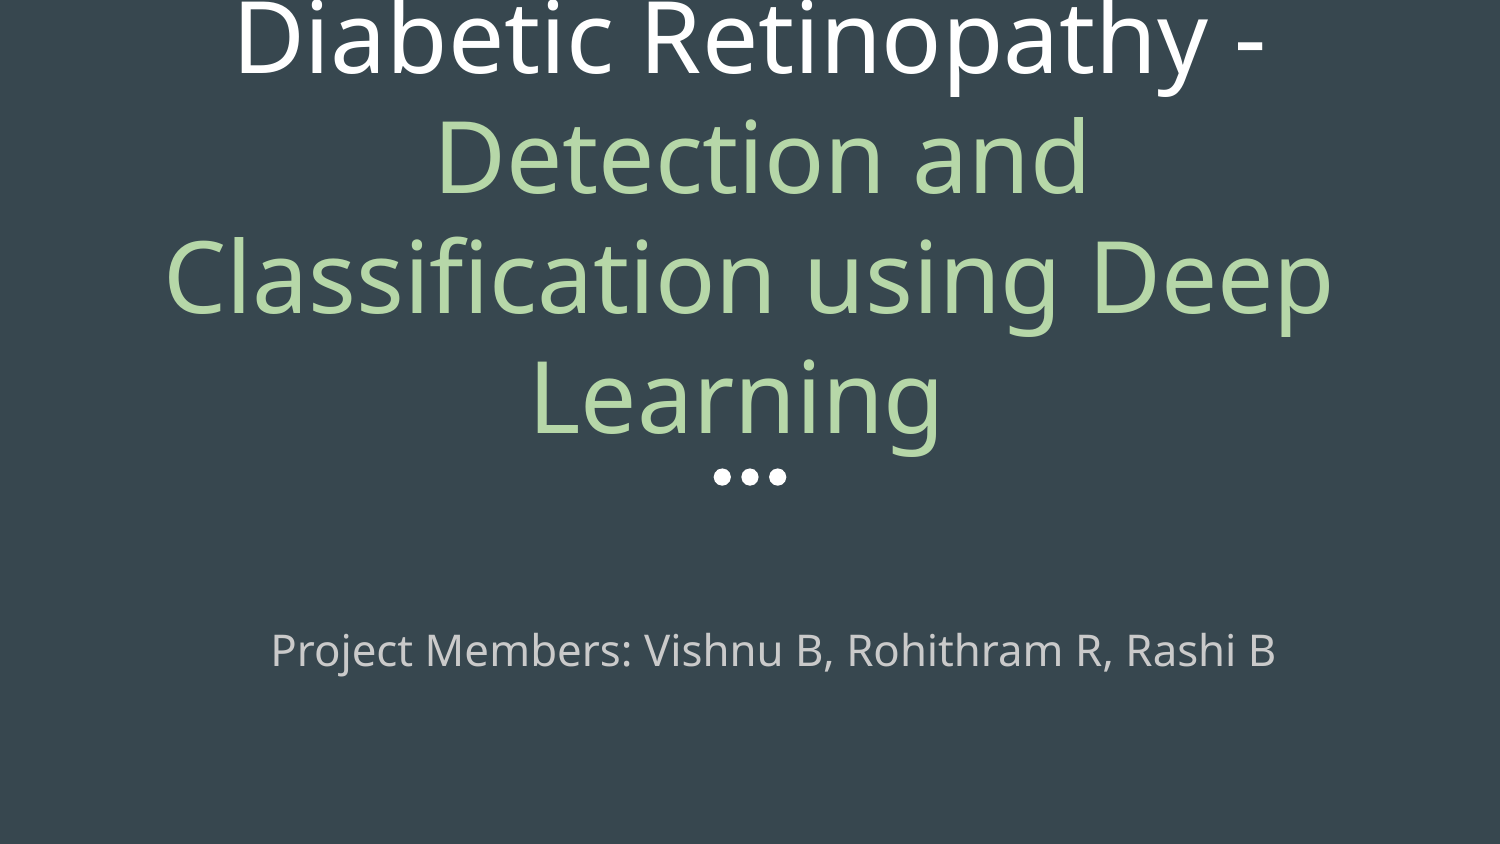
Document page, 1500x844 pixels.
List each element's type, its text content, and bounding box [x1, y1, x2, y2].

title Diabetic Retinopathy - Detection and Classification using Deep Learning [110, 169, 1390, 469]
subtitle Project Members: Vishnu B, Rohithram R, Rashi B [133, 607, 1414, 738]
